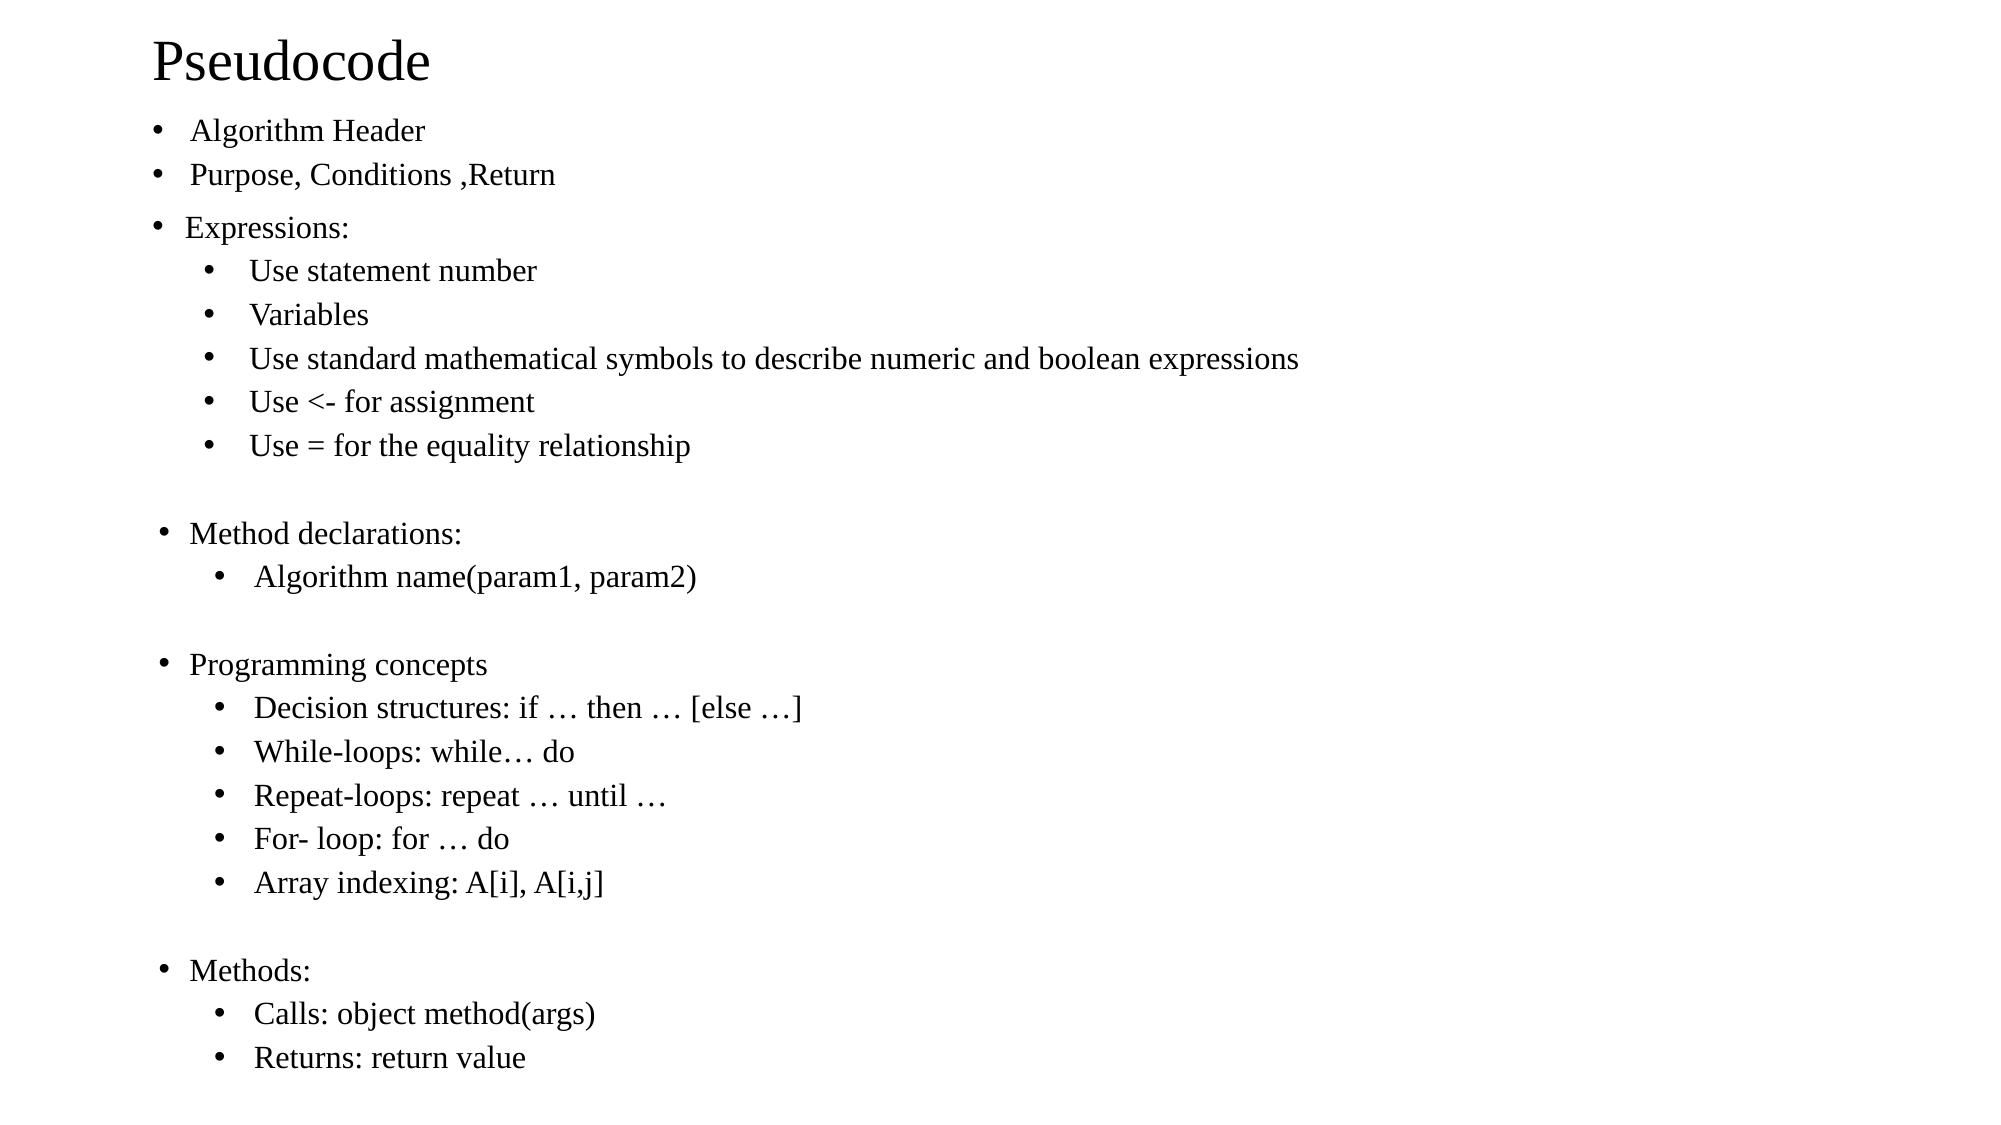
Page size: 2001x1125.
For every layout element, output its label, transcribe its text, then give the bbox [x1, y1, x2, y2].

list Algorithm Header Purpose, Conditions ,Return Expressions: Use statement number Variables Use standard mathematical symbols to describe numeric and boolean expressions Use <- for assignment Use = for the equality relationship Method declarations: Algorithm name(param1, param2) Programming concepts Decision structures: if … then … [else …] While-loops: while… do Repeat-loops: repeat … until … For- loop: for … do Array indexing: A[i], A[i,j] Methods: Calls: object method(args) Returns: return value [137, 106, 1863, 1087]
title Pseudocode [137, 17, 1863, 106]
